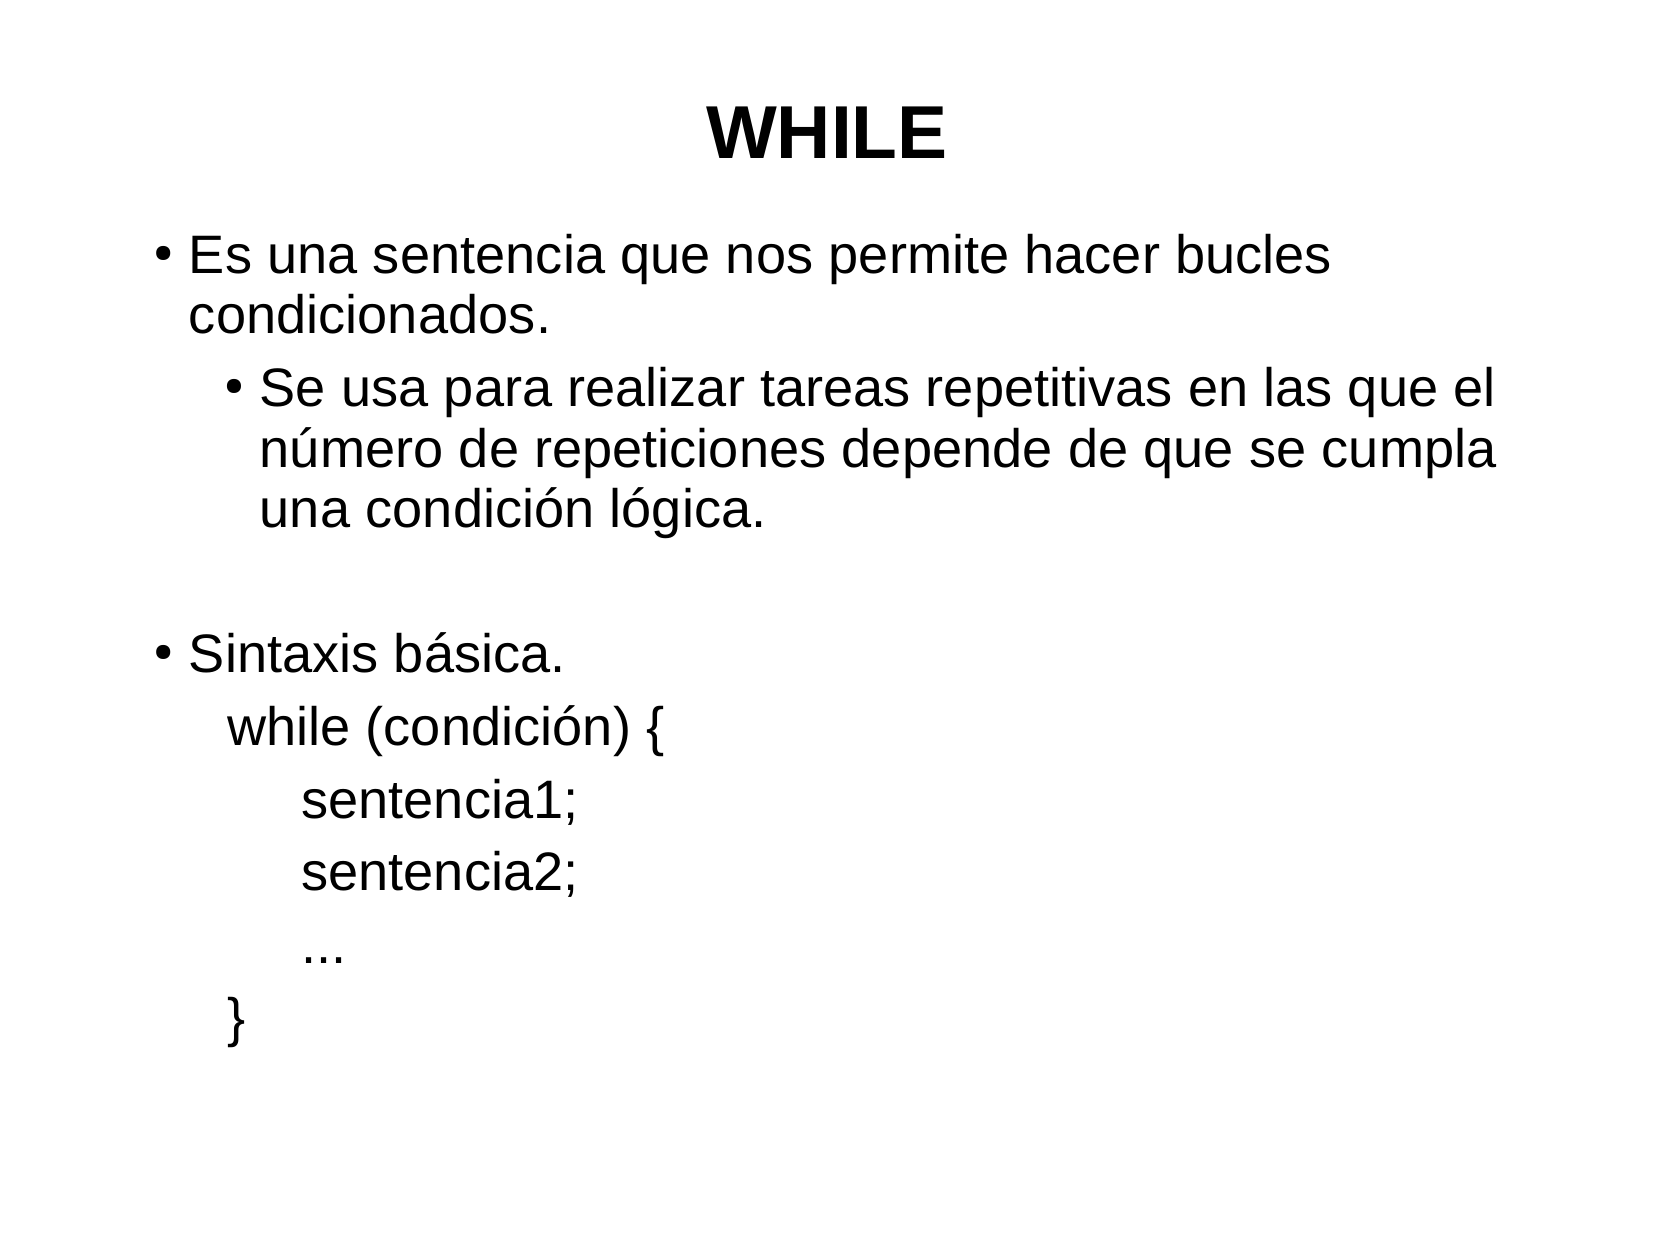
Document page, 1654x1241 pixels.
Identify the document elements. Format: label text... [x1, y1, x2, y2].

title WHILE [82, 29, 1571, 237]
subtitle Es una sentencia que nos permite hacer bucles condicionados. Se usa para realizar tareas repetitivas en las que el número de repeticiones depende de que se cumpla una condición lógica. Sintaxis básica. while (condición) { sentencia1; sentencia2; ... } [153, 224, 1548, 1209]
